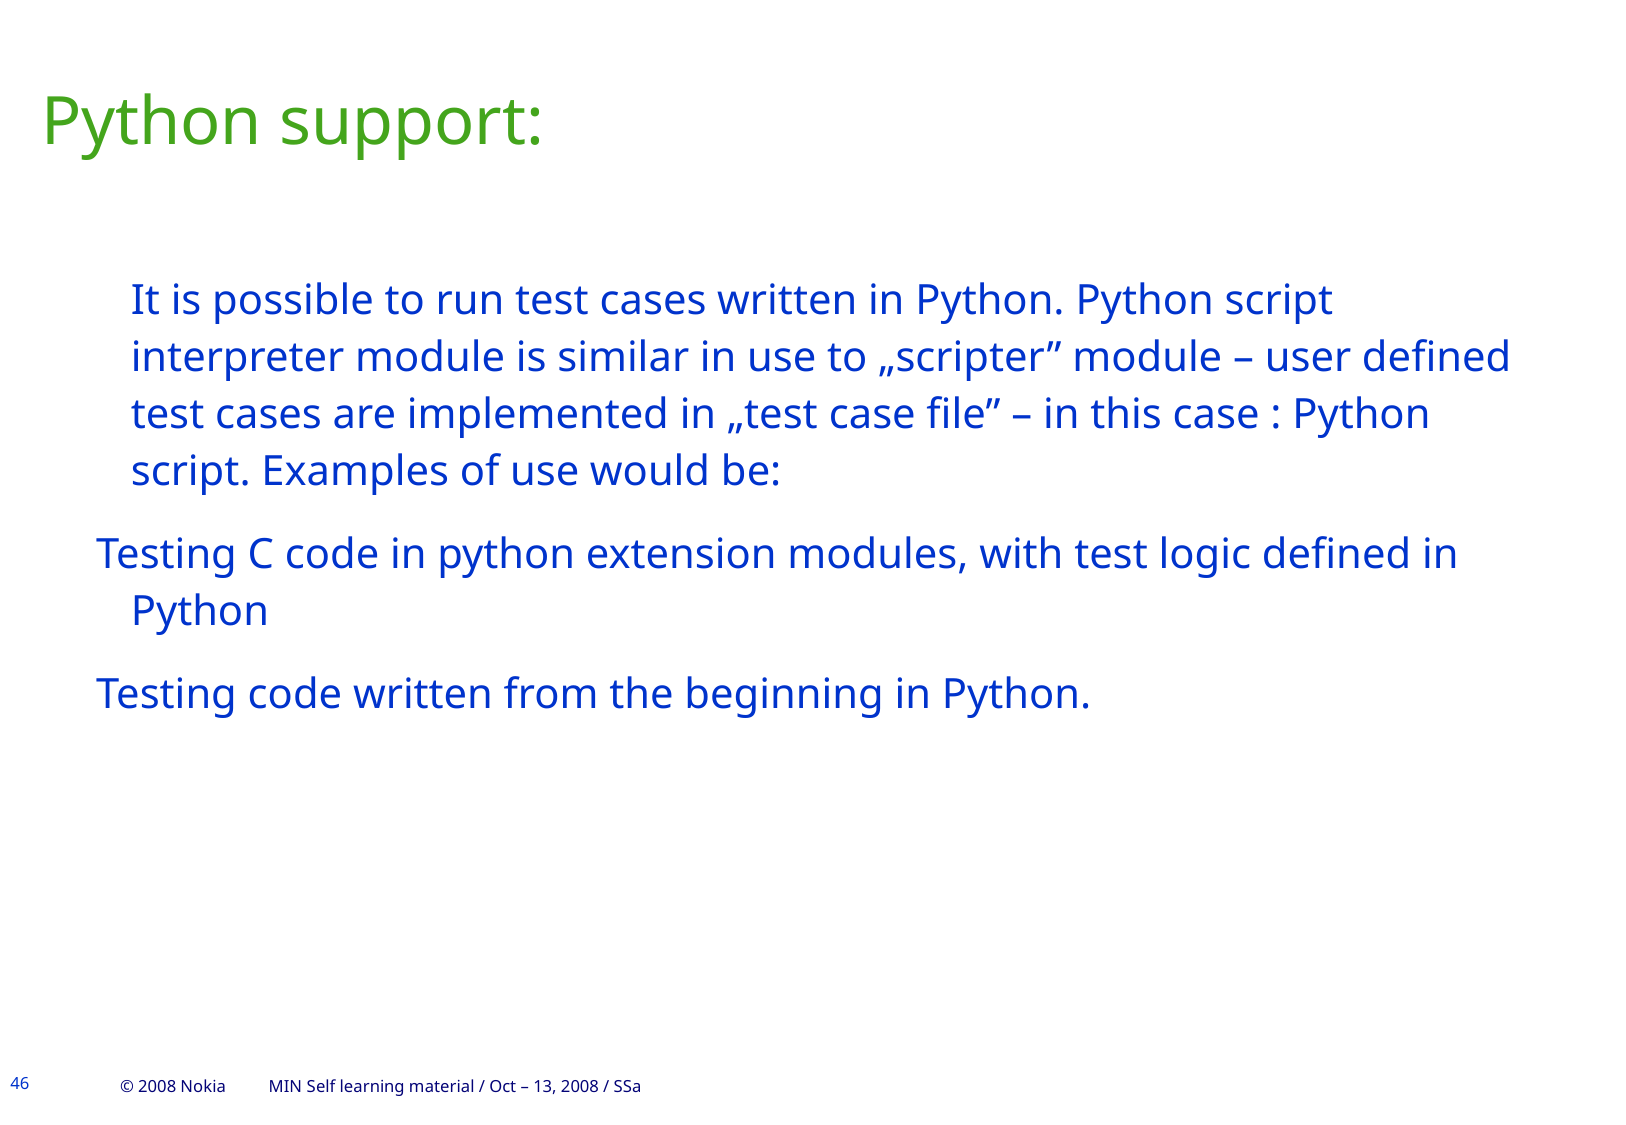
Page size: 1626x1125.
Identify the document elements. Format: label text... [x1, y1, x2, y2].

list It is possible to run test cases written in Python. Python script interpreter module is similar in use to „scripter” module – user defined test cases are implemented in „test case file” – in this case : Python script. Examples of use would be: Testing C code in python extension modules, with test logic defined in Python Testing code written from the beginning in Python. [81, 262, 1544, 1006]
title Python support: [41, 70, 1504, 174]
